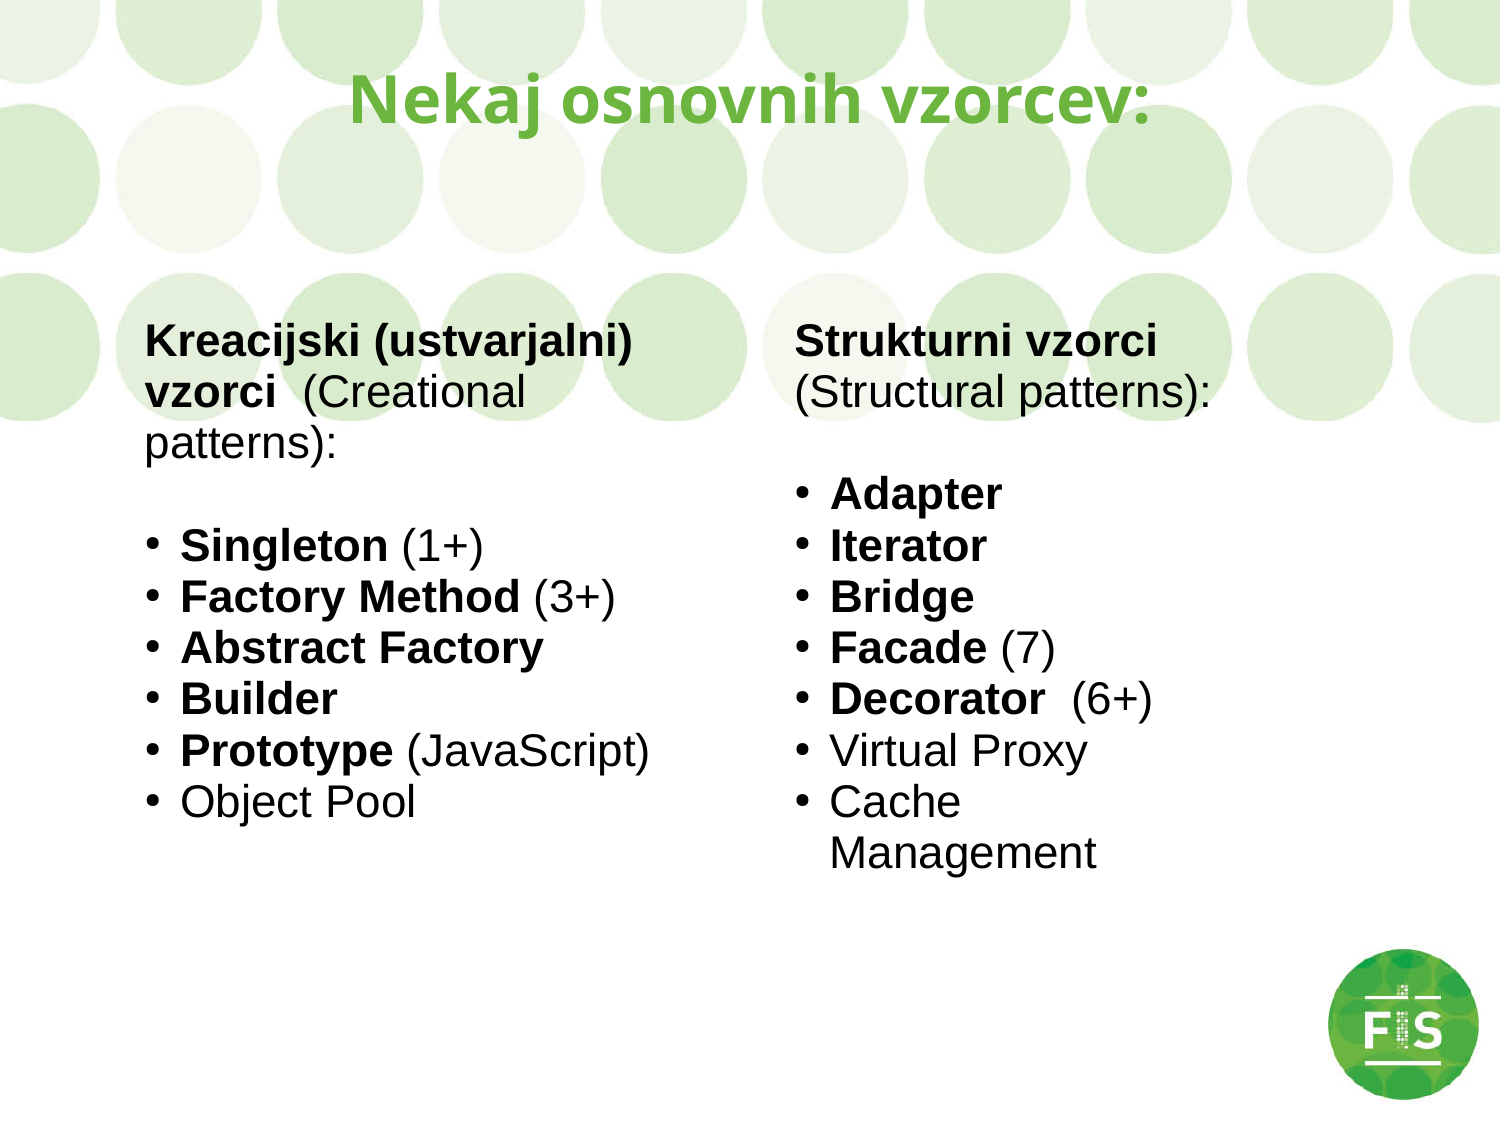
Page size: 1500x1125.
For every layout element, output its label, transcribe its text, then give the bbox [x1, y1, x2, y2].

text_box Kreacijski (ustvarjalni) vzorci (Creational patterns): Singleton (1+) Factory Method (3+) Abstract Factory Builder Prototype (JavaScript) Object Pool [129, 307, 686, 981]
text_box Strukturni vzorci (Structural patterns): Adapter Iterator Bridge Facade (7) Decorator (6+) Virtual Proxy Cache Management [779, 307, 1229, 1020]
title Nekaj osnovnih vzorcev: [75, 59, 1425, 233]
picture [0, 0, 1500, 1125]
